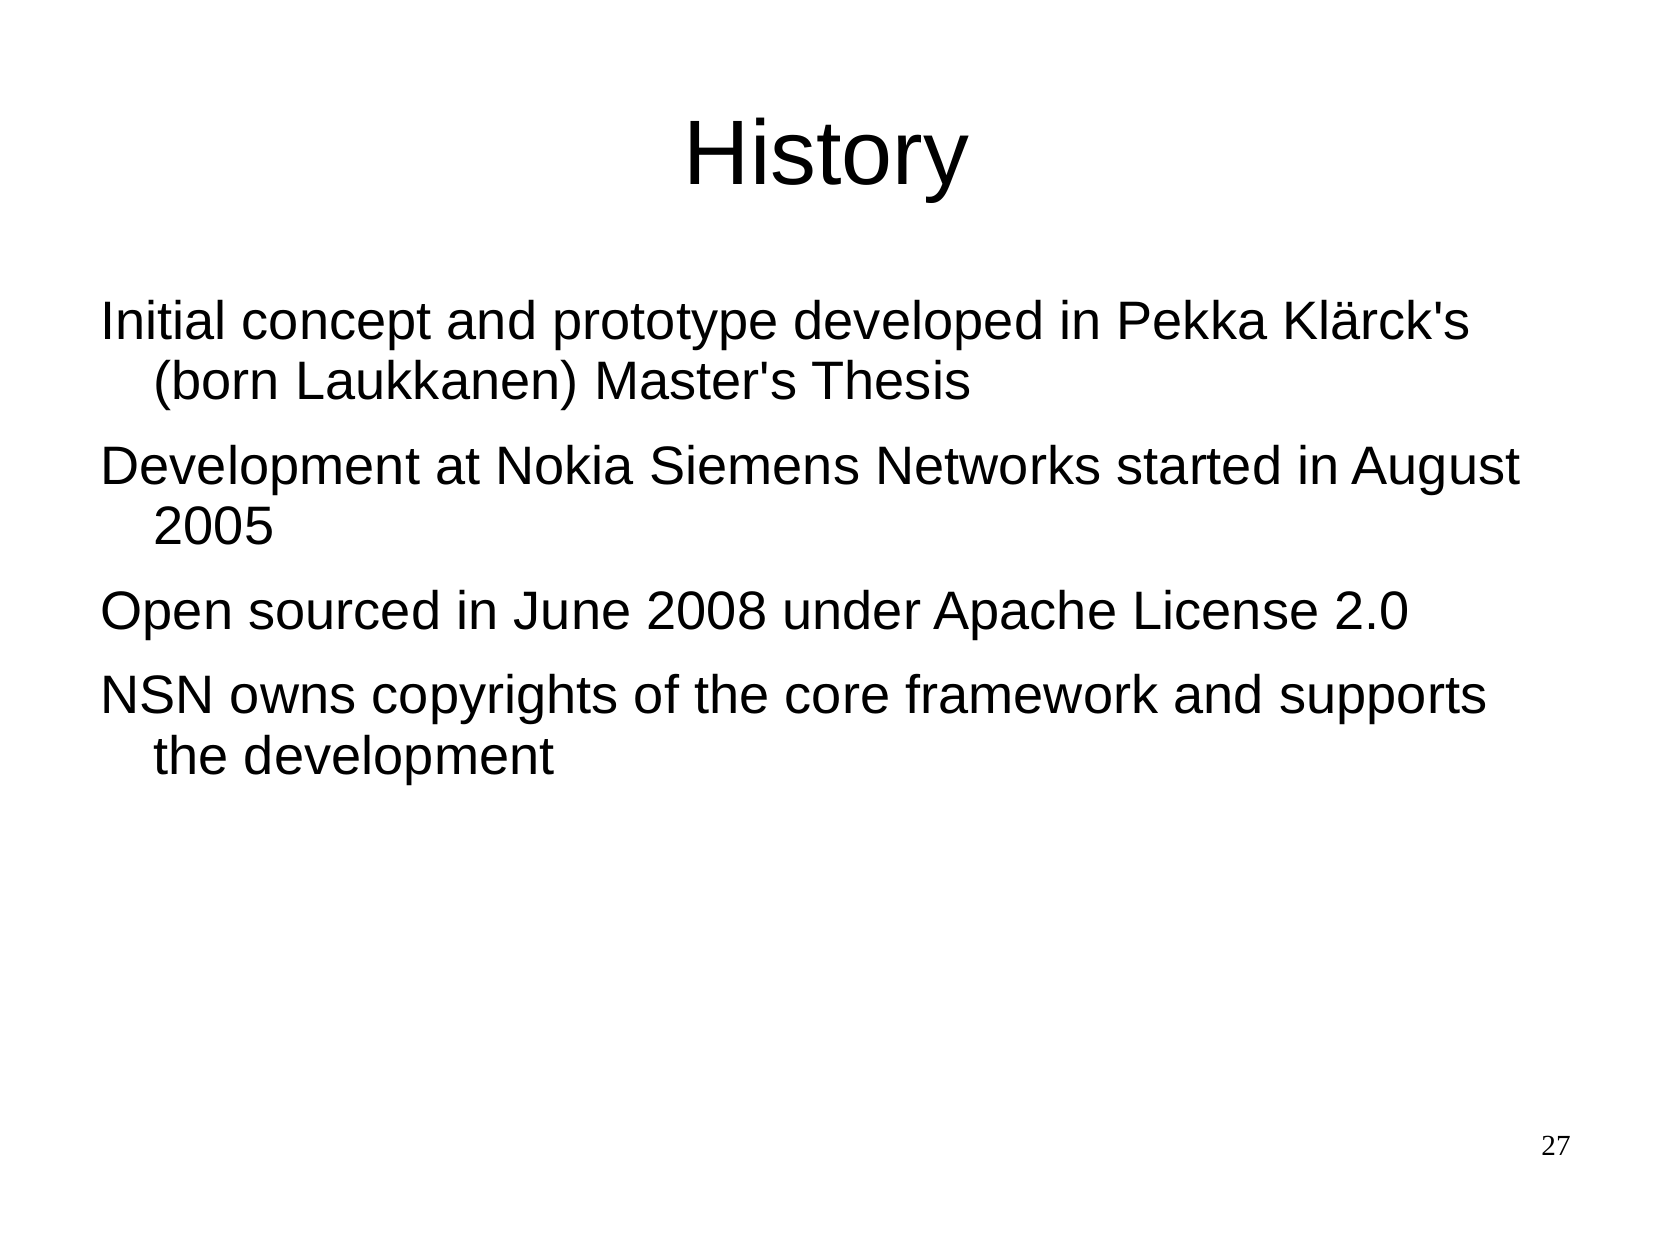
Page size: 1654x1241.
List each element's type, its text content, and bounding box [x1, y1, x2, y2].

list Initial concept and prototype developed in Pekka Klärck's (born Laukkanen) Master's Thesis Development at Nokia Siemens Networks started in August 2005 Open sourced in June 2008 under Apache License 2.0 NSN owns copyrights of the core framework and supports the development [82, 290, 1571, 1094]
title History [82, 56, 1571, 250]
